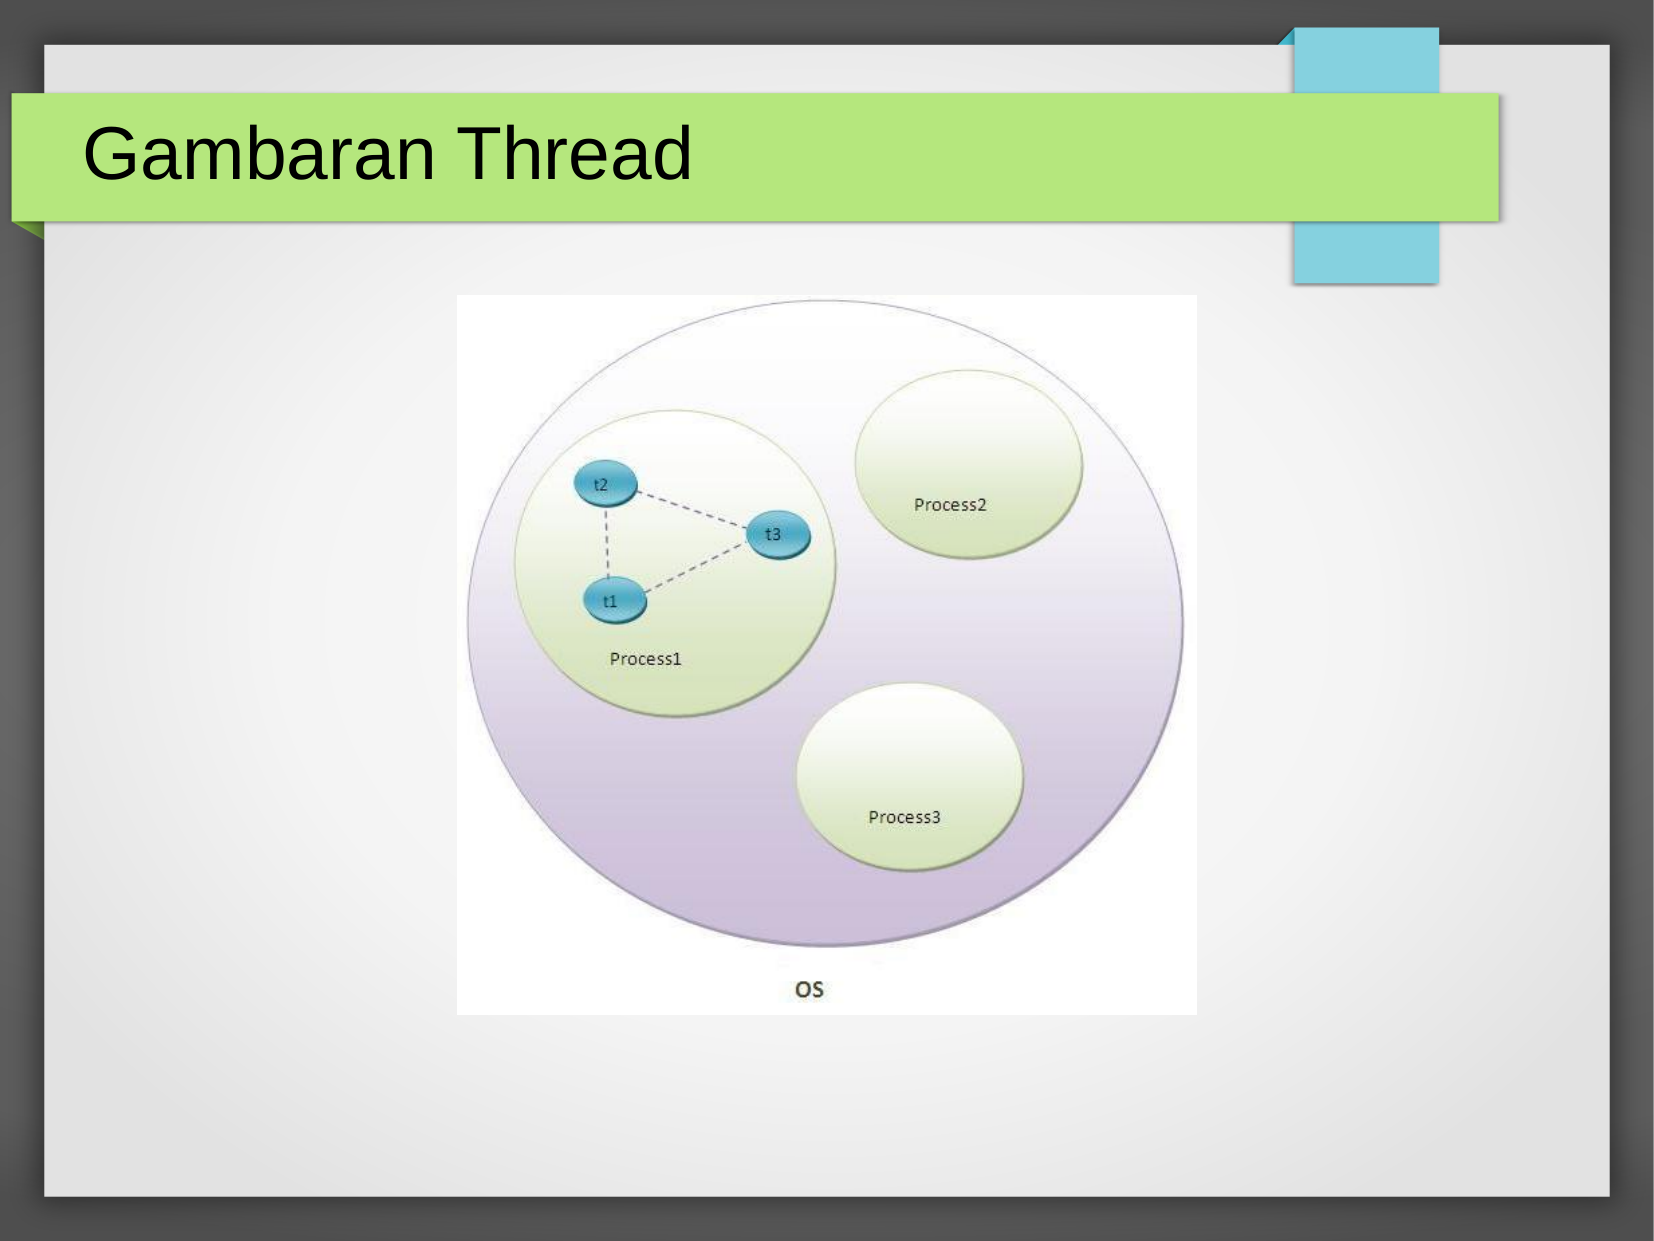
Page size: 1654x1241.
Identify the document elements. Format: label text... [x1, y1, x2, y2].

picture [0, 0, 1654, 1241]
title Gambaran Thread [82, 94, 1264, 213]
